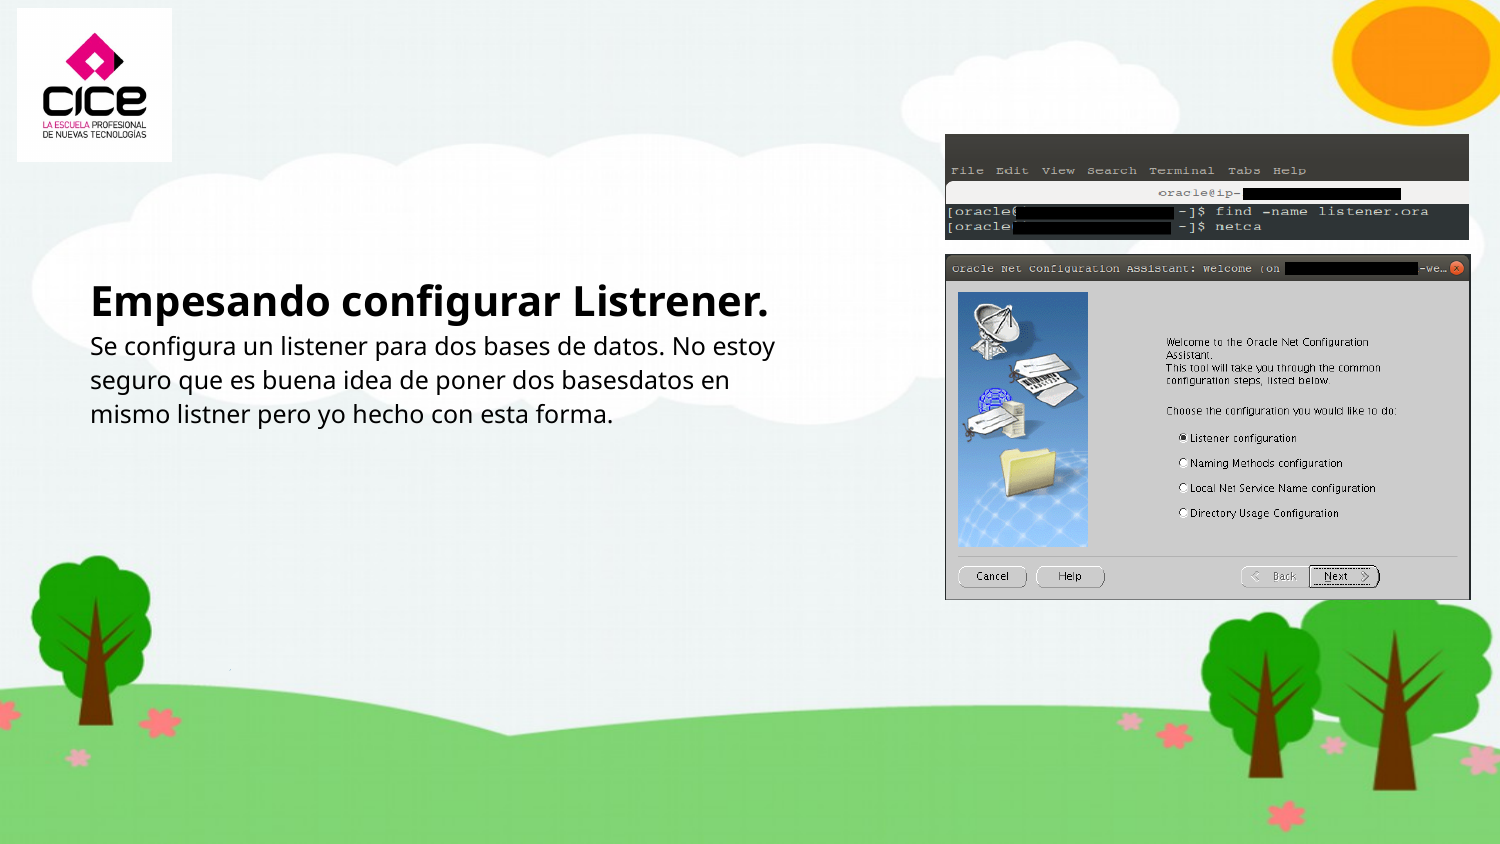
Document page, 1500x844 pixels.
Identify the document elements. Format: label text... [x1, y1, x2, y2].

picture [0, 0, 1500, 844]
title Empesando configurar Listrener. Se configura un listener para dos bases de datos. No estoy seguro que es buena idea de poner dos basesdatos en mismo listner pero yo hecho con esta forma. [90, 282, 813, 421]
